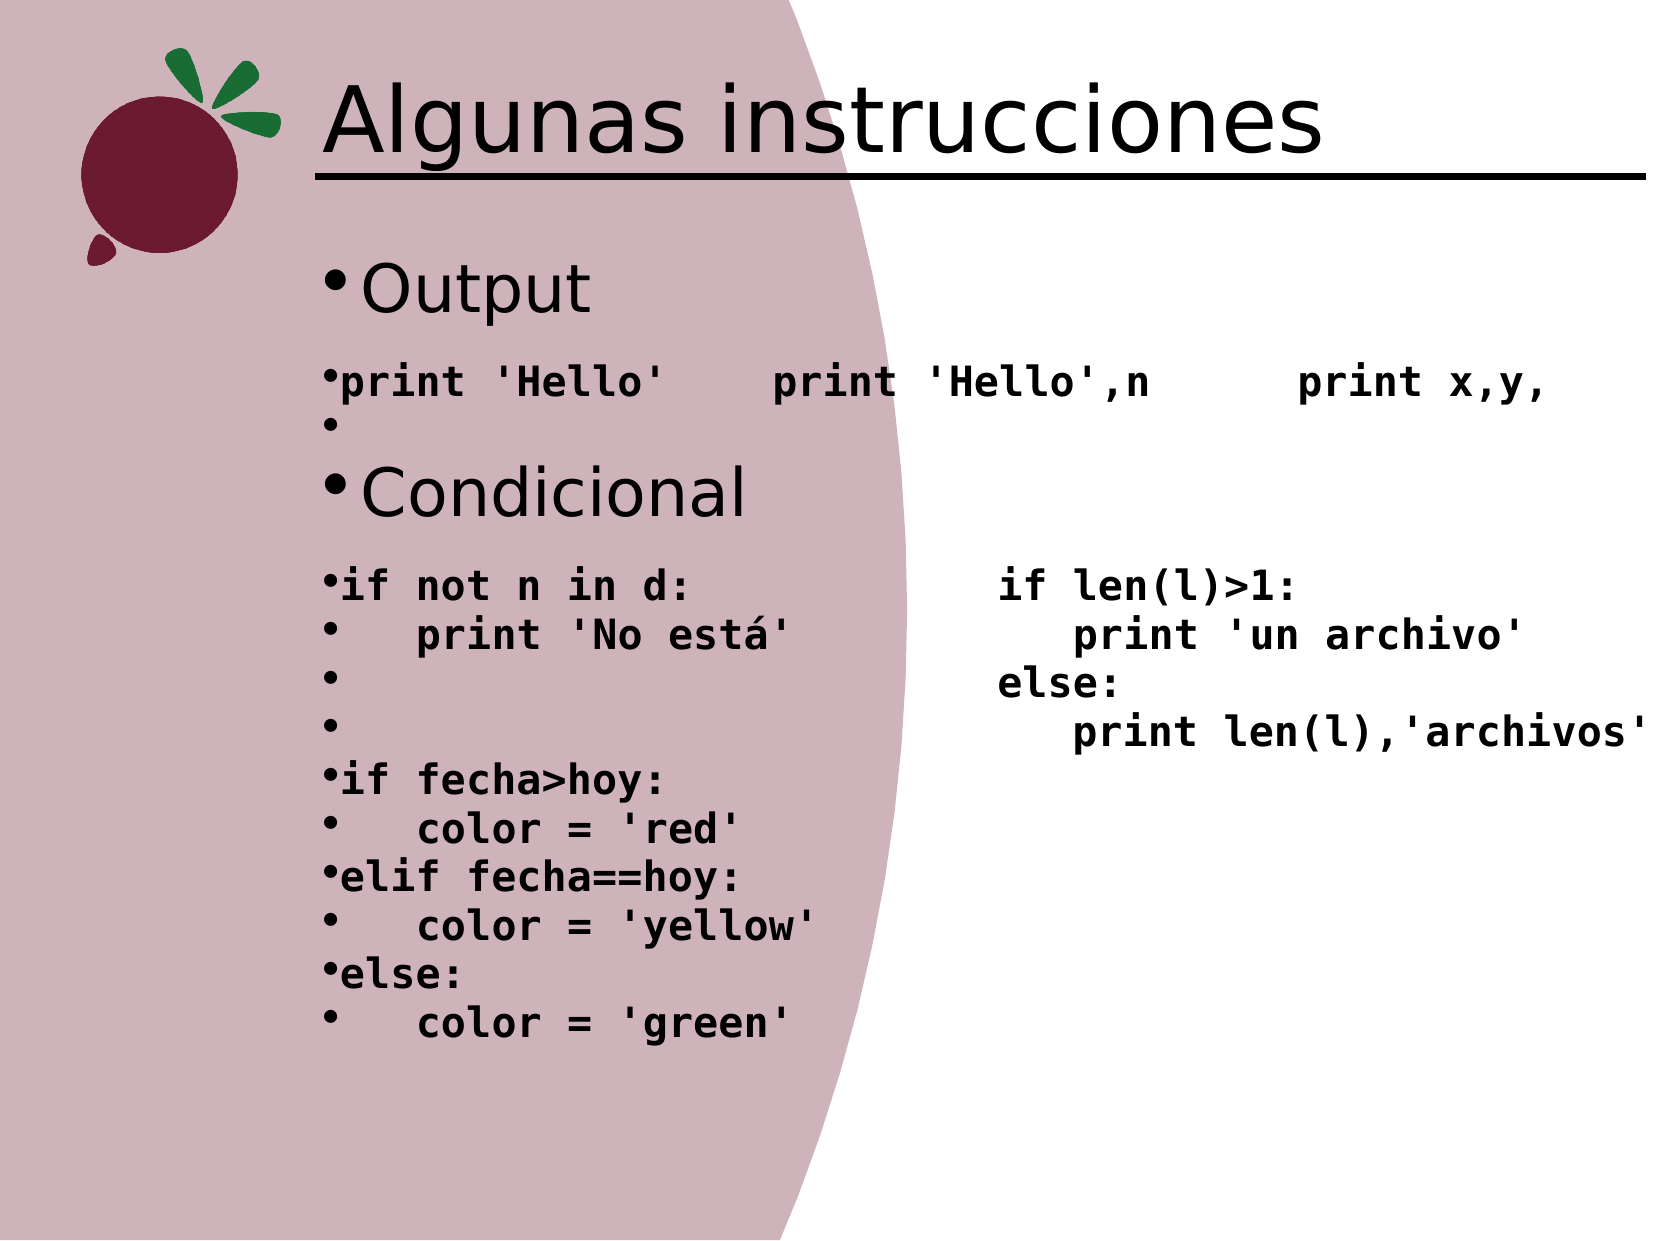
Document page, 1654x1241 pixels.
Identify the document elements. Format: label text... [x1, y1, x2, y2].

title Algunas instrucciones [322, 65, 1565, 177]
list Output print 'Hello' print 'Hello',n print x,y, Condicional if not n in d: if len(l)>1: print 'No está' print 'un archivo' else: print len(l),'archivos' if fecha>hoy: color = 'red' elif fecha==hoy: color = 'yellow' else: color = 'green' [322, 250, 1654, 1175]
picture [81, 48, 281, 266]
